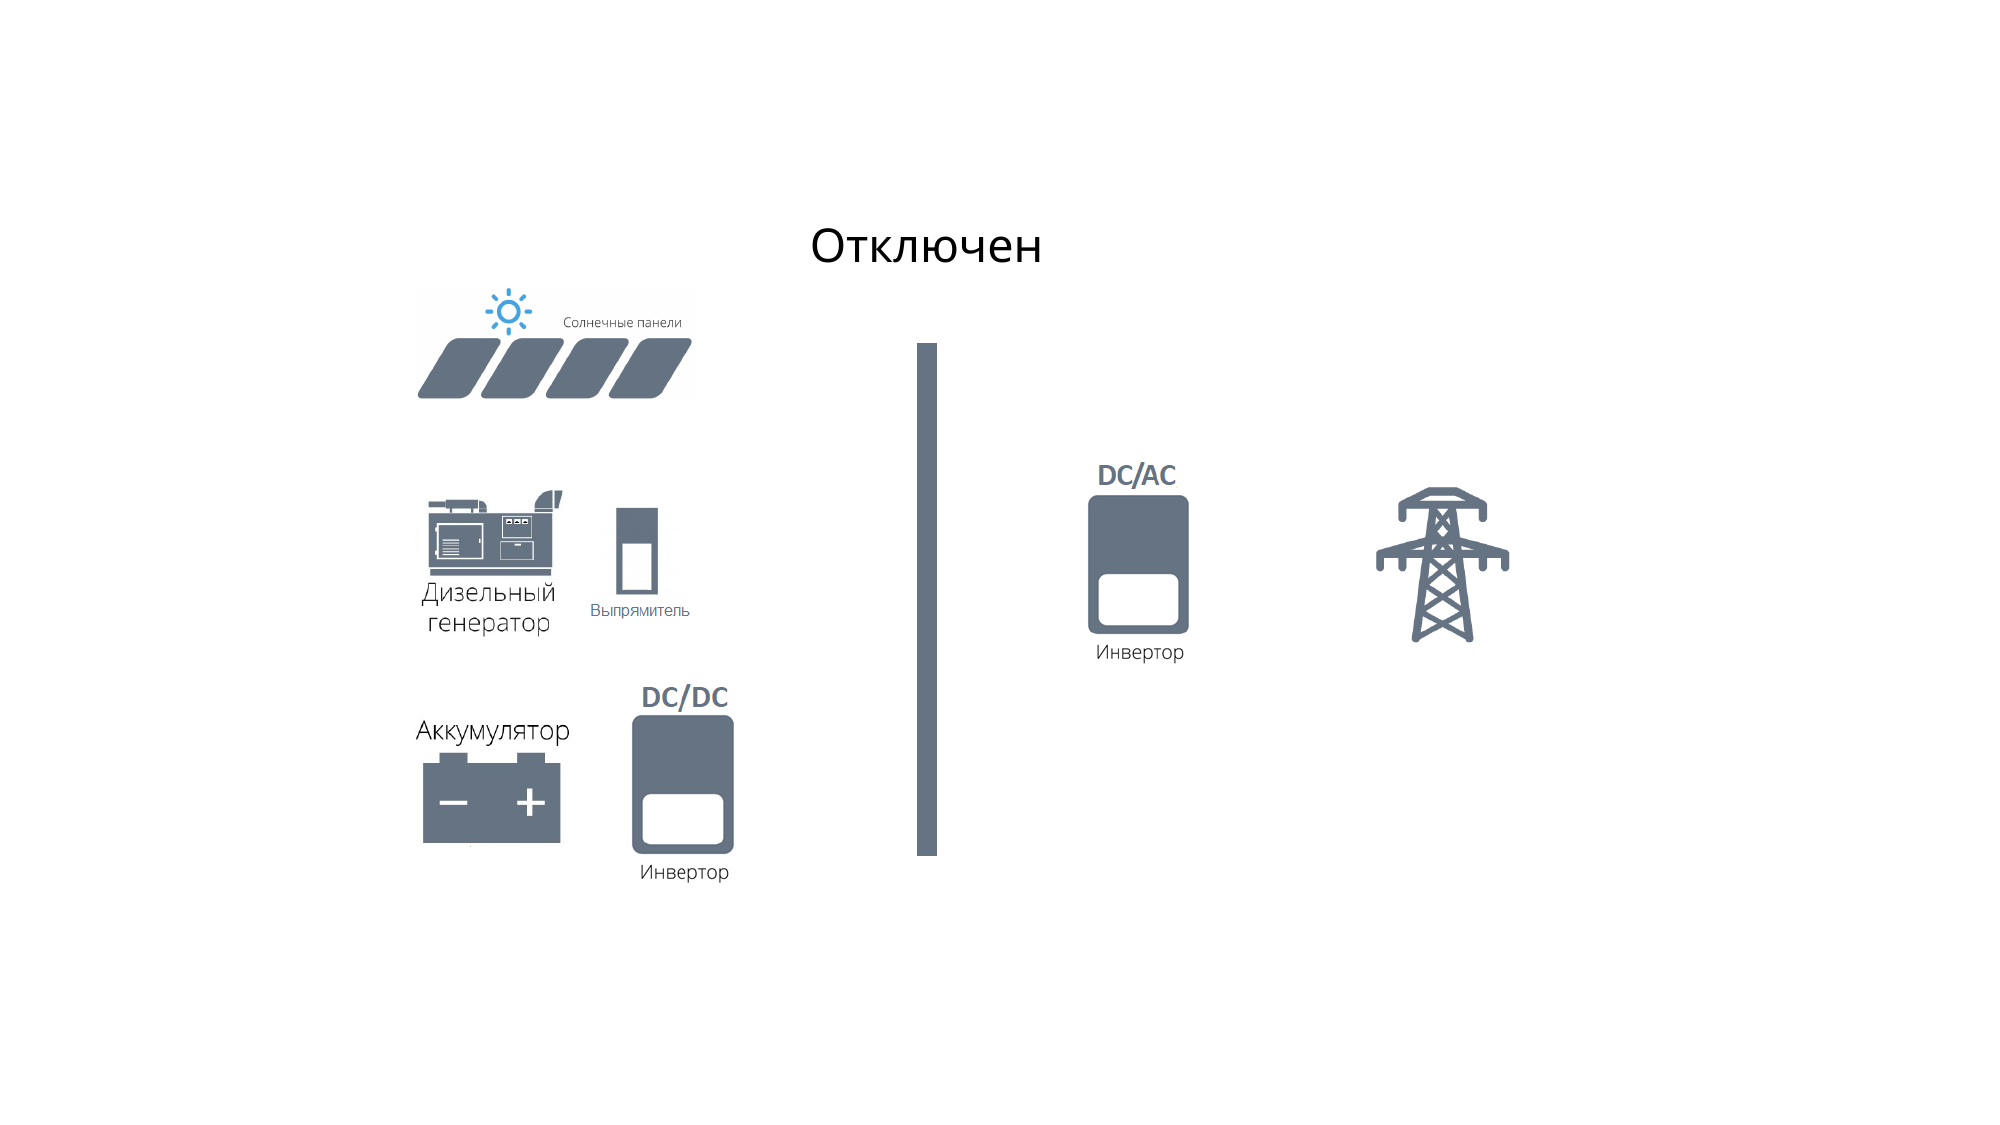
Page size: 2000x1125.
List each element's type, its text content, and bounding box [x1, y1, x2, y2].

picture [415, 286, 694, 400]
picture [626, 682, 738, 883]
picture [393, 712, 589, 852]
picture [1078, 460, 1196, 667]
picture [589, 506, 692, 619]
picture [415, 485, 569, 640]
title Отключен [379, 214, 1474, 265]
picture [1369, 485, 1515, 643]
